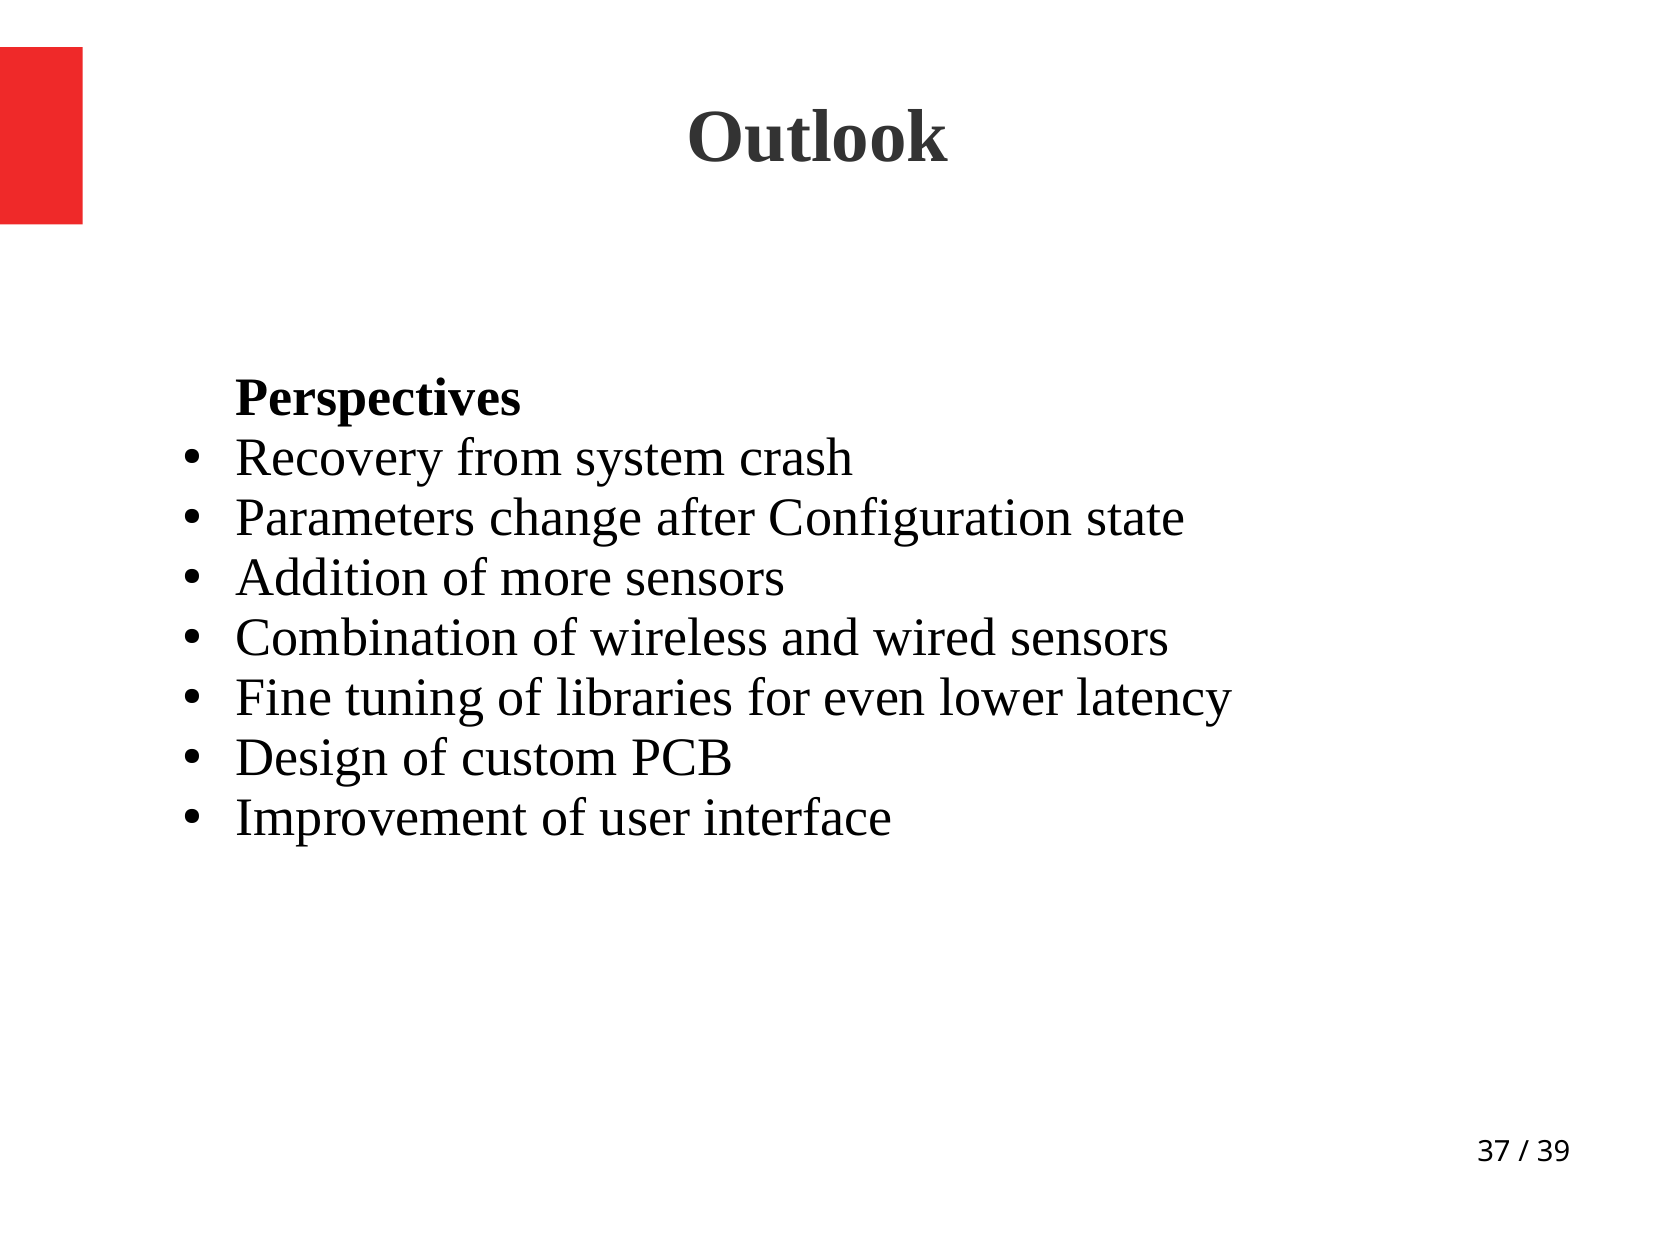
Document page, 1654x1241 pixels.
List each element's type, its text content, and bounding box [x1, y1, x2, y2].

text_box Perspectives Recovery from system crash Parameters change after Configuration state Addition of more sensors Combination of wireless and wired sensors Fine tuning of libraries for even lower latency Design of custom PCB Improvement of user interface [150, 300, 1501, 1135]
title Outlook [135, 46, 1501, 226]
